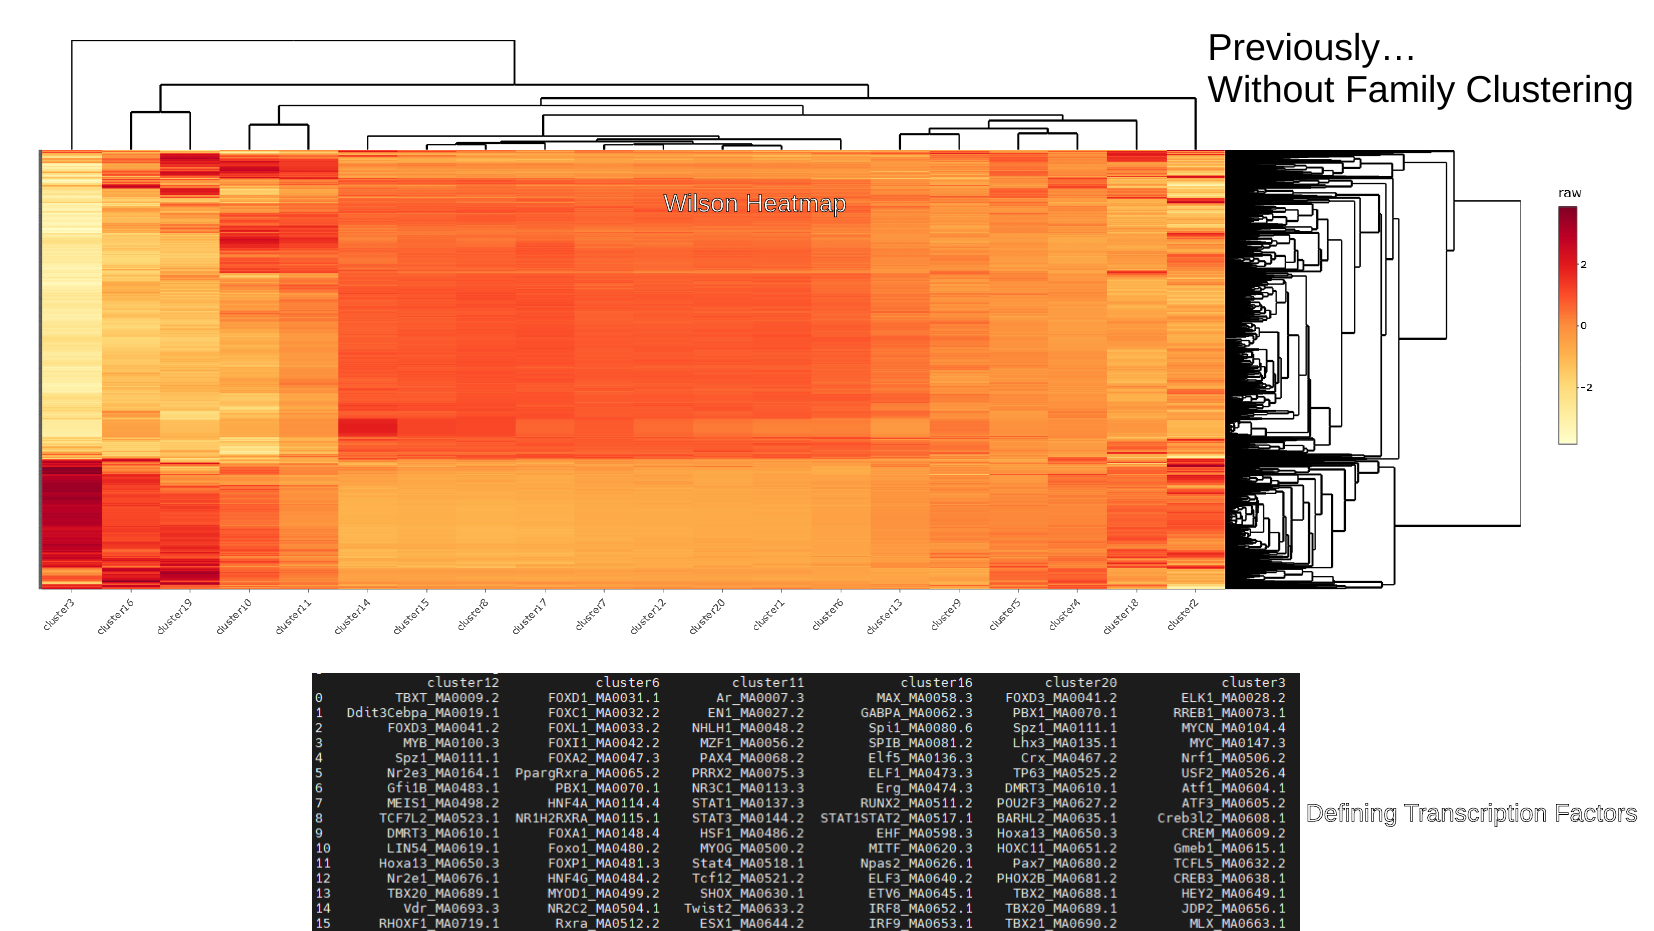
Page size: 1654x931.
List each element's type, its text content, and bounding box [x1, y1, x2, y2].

picture [24, 40, 1607, 931]
text_box Previously… Without Family Clustering [1192, 19, 1650, 119]
text_box Wilson Heatmap [648, 181, 863, 225]
text_box Defining Transcription Factors [1291, 791, 1654, 835]
